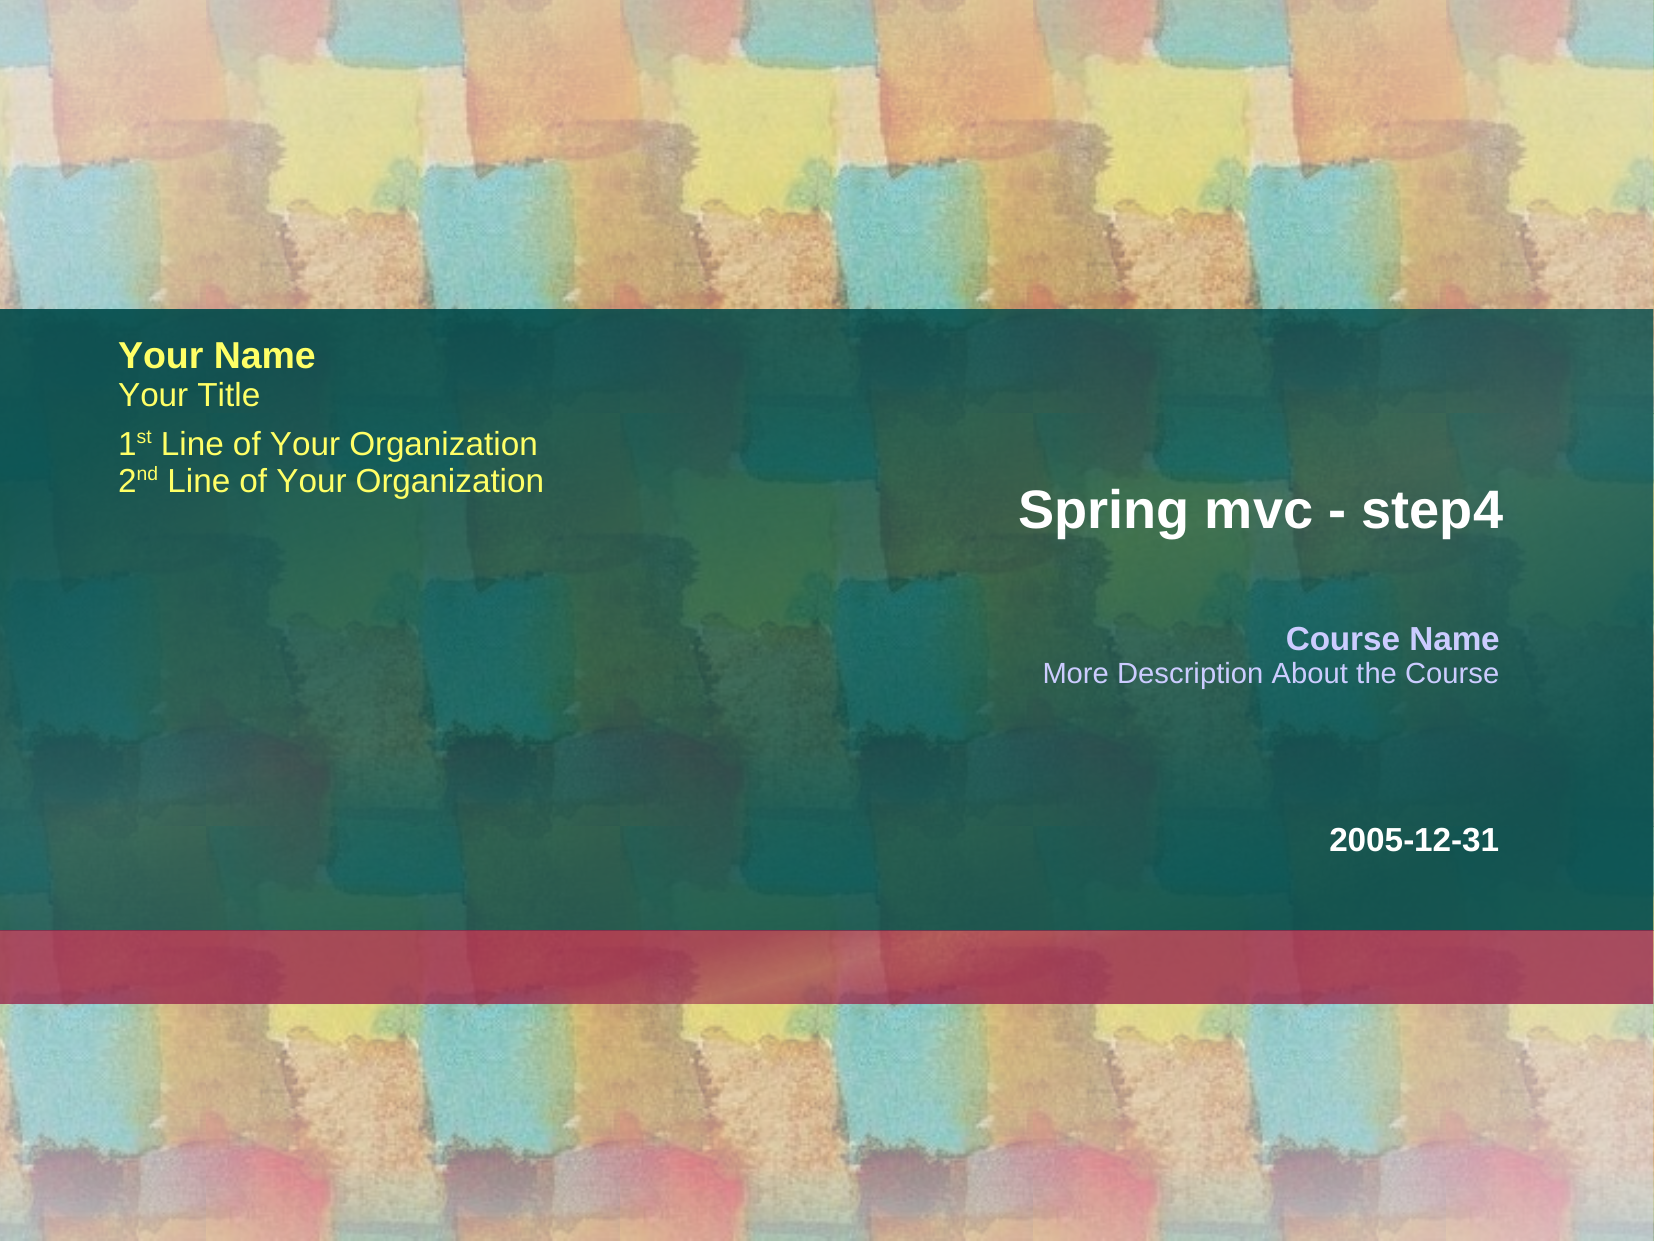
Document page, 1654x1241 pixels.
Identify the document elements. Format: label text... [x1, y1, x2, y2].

title Spring mvc - step4 [708, 442, 1504, 577]
